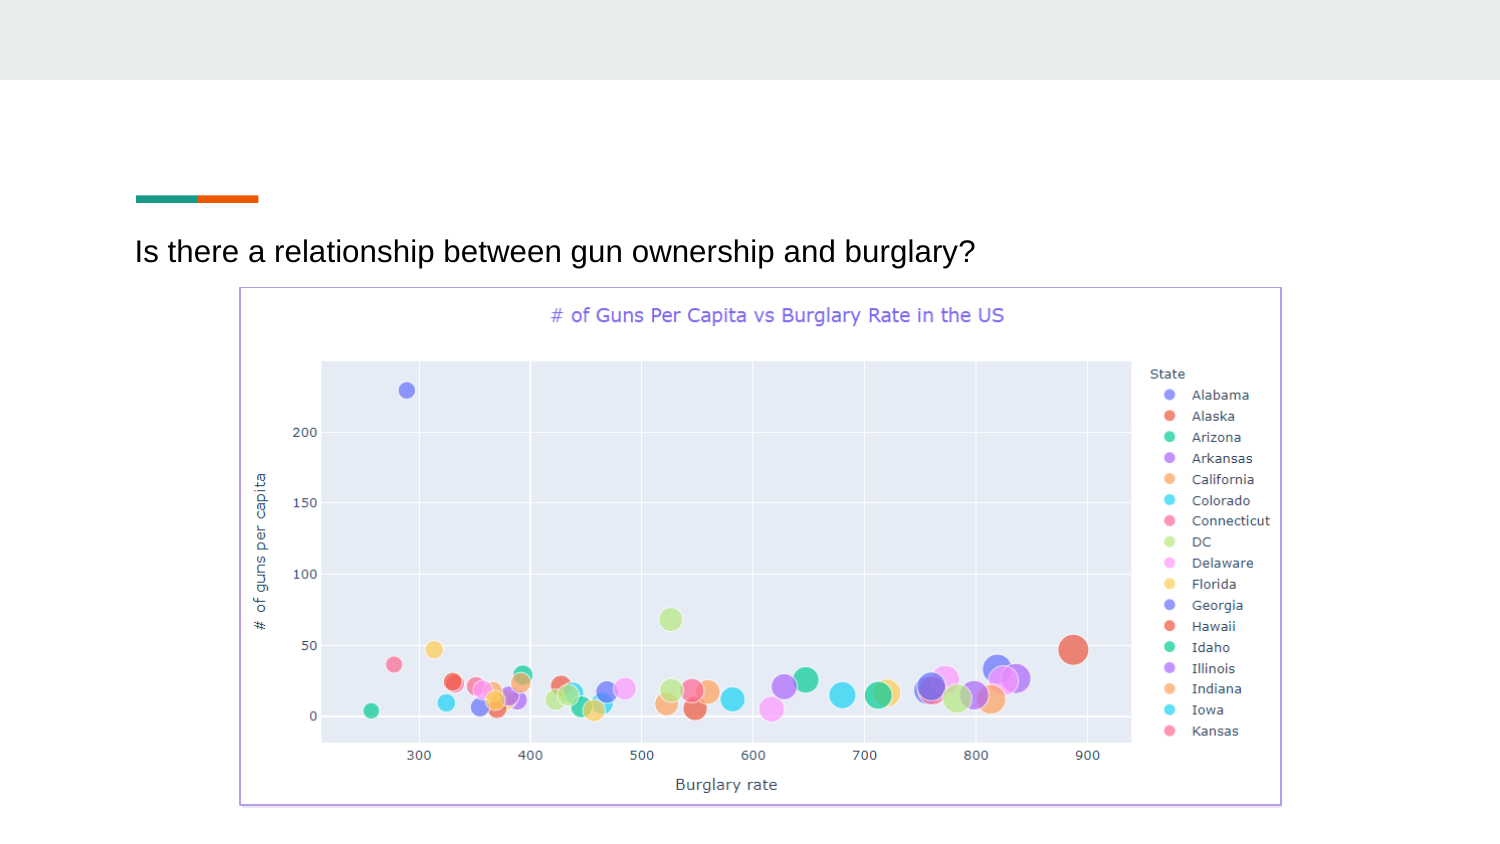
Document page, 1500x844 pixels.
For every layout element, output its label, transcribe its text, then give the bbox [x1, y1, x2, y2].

picture [240, 288, 1281, 805]
title Is there a relationship between gun ownership and burglary? [119, 216, 1381, 305]
